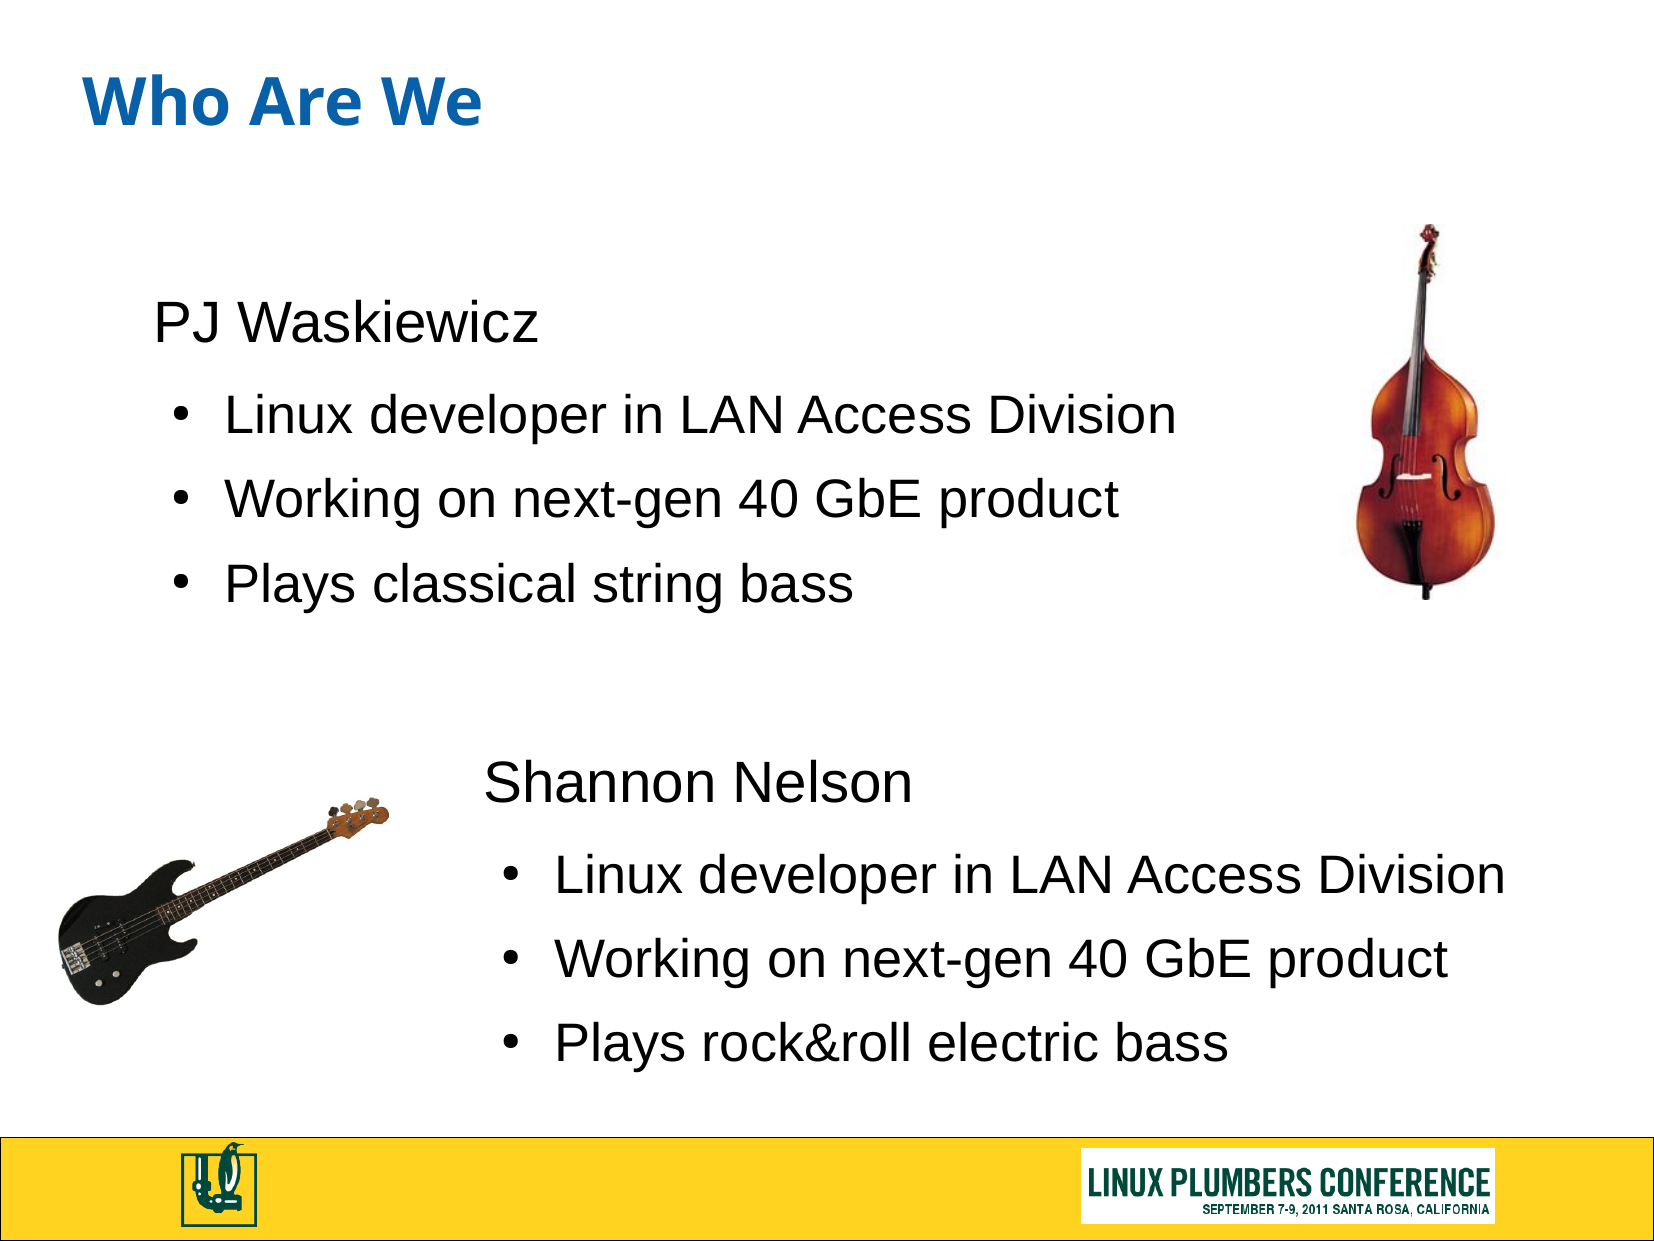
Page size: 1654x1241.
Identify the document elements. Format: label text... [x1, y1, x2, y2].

title Who Are We [82, 49, 1571, 151]
list Shannon Nelson Linux developer in LAN Access Division Working on next-gen 40 GbE product Plays rock&roll electric bass [412, 750, 1654, 1074]
picture [1237, 224, 1613, 601]
picture [43, 787, 392, 1013]
picture [181, 1142, 257, 1227]
picture [1081, 1148, 1495, 1224]
list PJ Waskiewicz Linux developer in LAN Access Division Working on next-gen 40 GbE product Plays classical string bass [82, 290, 1571, 614]
